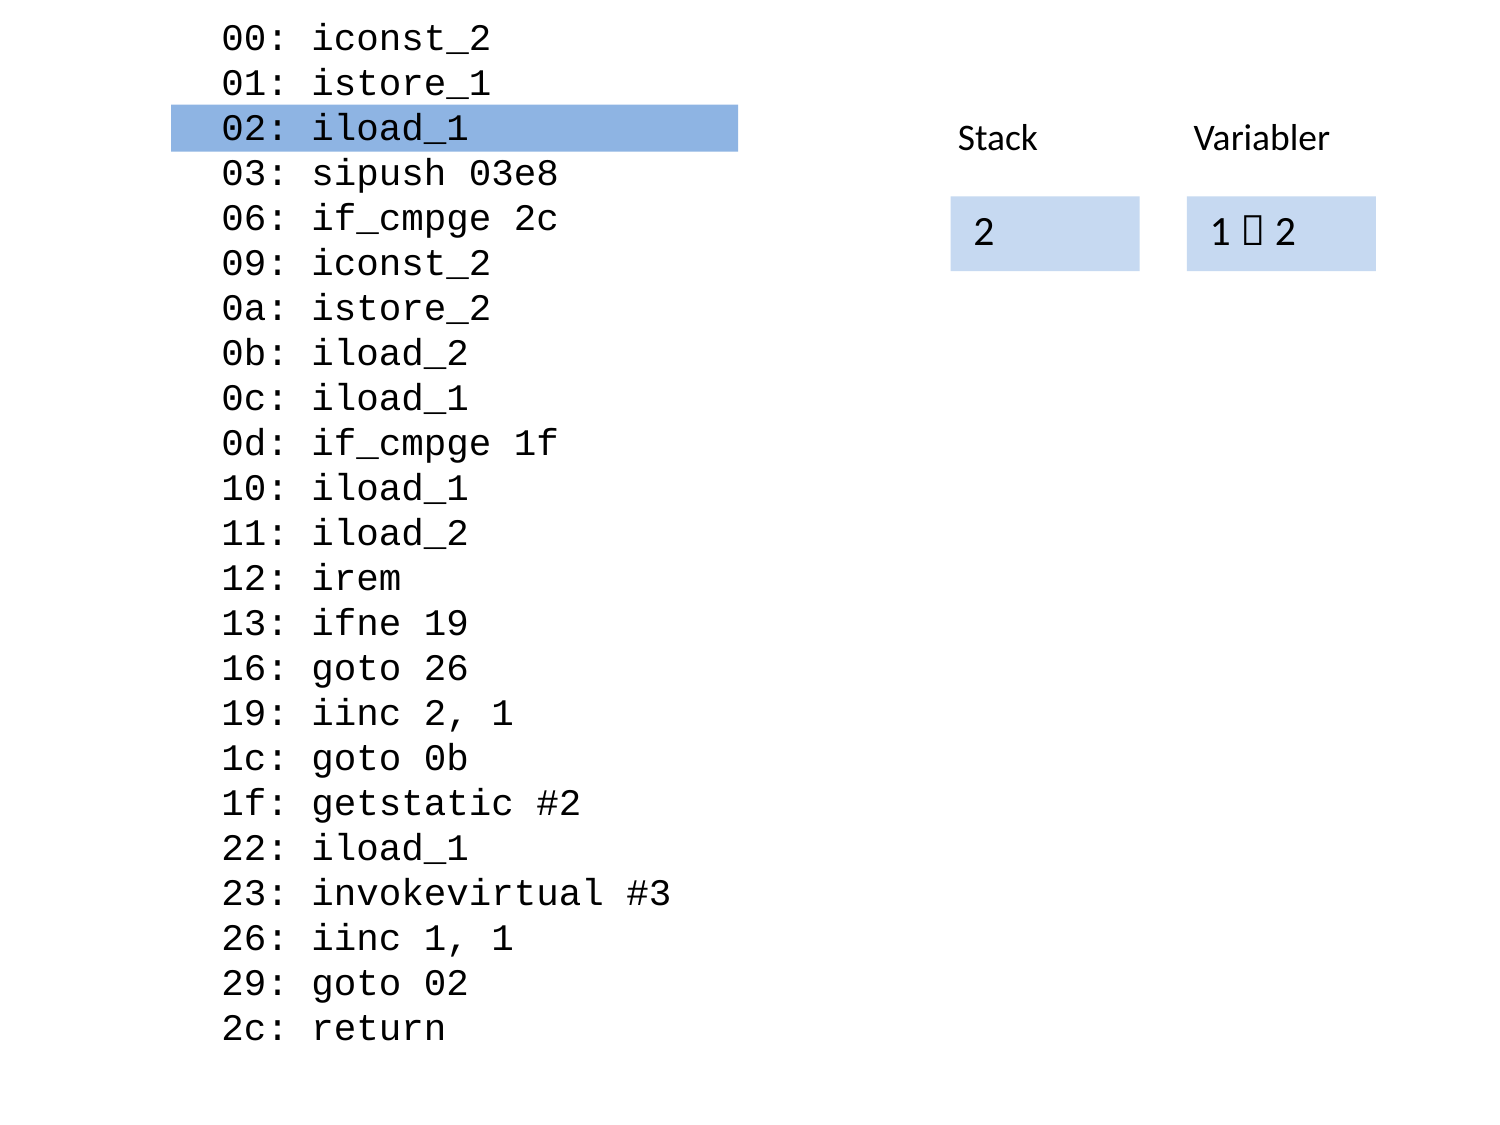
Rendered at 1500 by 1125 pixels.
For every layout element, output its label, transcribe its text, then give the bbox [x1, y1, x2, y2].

text_box [703, 104, 739, 152]
text_box Variabler [1178, 105, 1345, 165]
text_box 1  2 [1194, 196, 1328, 262]
text_box [1186, 196, 1376, 272]
text_box Stack [943, 105, 1053, 165]
text_box 00: iconst_2 01: istore_1 02: iload_1 03: sipush 03e8 06: if_cmpge 2c 09: iconst_2 0a: istore_2 0b: iload_2 0c: iload_1 0d: if_cmpge 1f 10: iload_1 11: iload_2 12: irem 13: ifne 19 16: goto 26 19: iinc 2, 1 1c: goto 0b 1f: getstatic #2 22: iload_1 23: invokevirtual #3 26: iinc 1, 1 29: goto 02 2c: return [206, 5, 703, 1056]
text_box [171, 104, 206, 152]
text_box 2 [958, 196, 1010, 262]
text_box [950, 196, 1140, 272]
